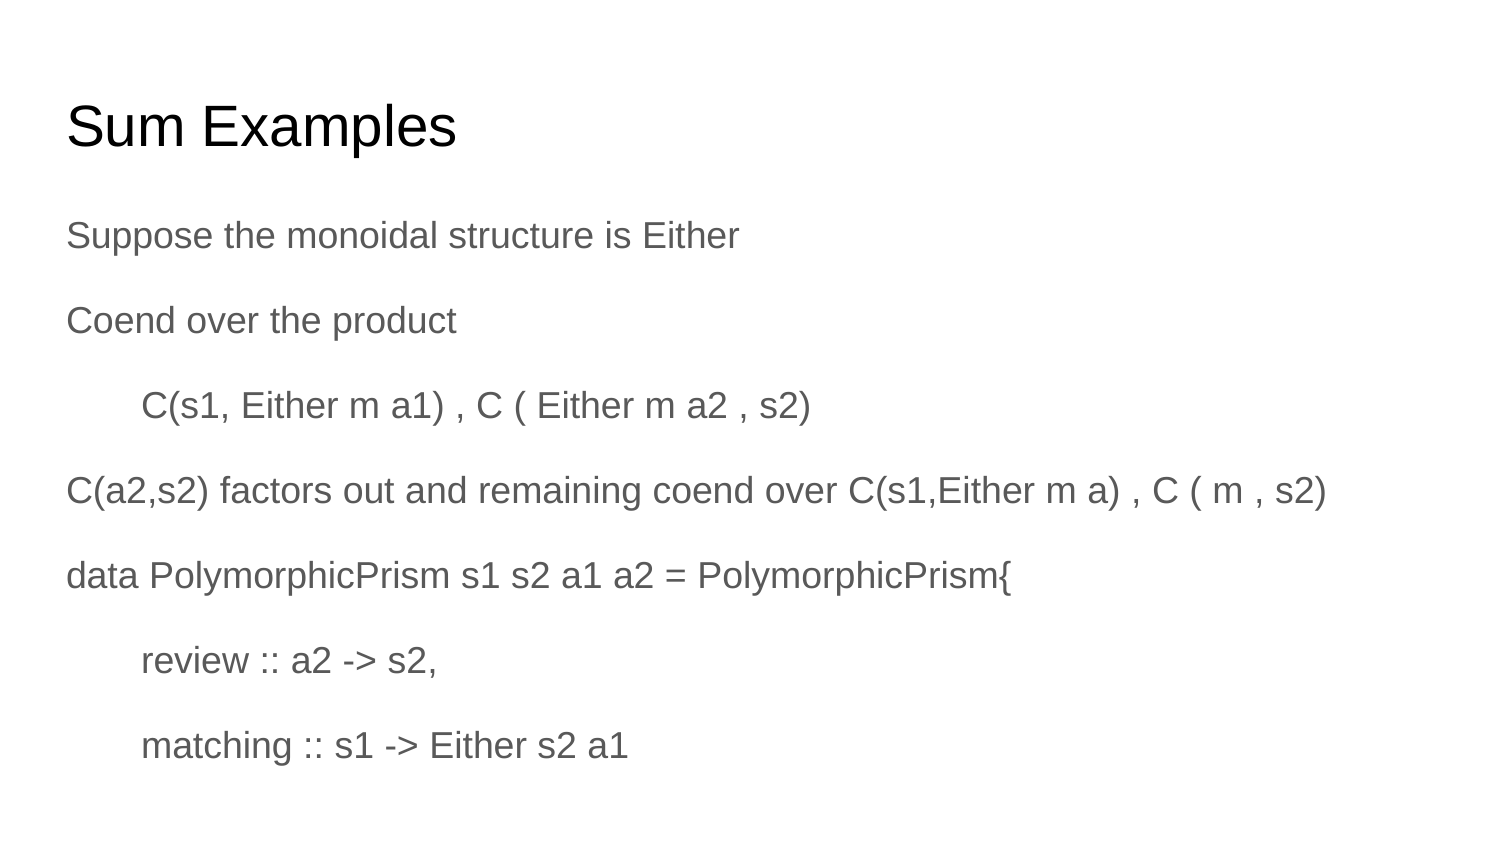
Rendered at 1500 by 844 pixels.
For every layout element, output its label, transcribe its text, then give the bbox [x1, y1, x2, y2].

list Suppose the monoidal structure is Either Coend over the product C(s1, Either m a1) , C ( Either m a2 , s2) C(a2,s2) factors out and remaining coend over C(s1,Either m a) , C ( m , s2) data PolymorphicPrism s1 s2 a1 a2 = PolymorphicPrism{ review :: a2 -> s2, matching :: s1 -> Either s2 a1 [51, 189, 1449, 750]
title Sum Examples [51, 72, 1449, 167]
